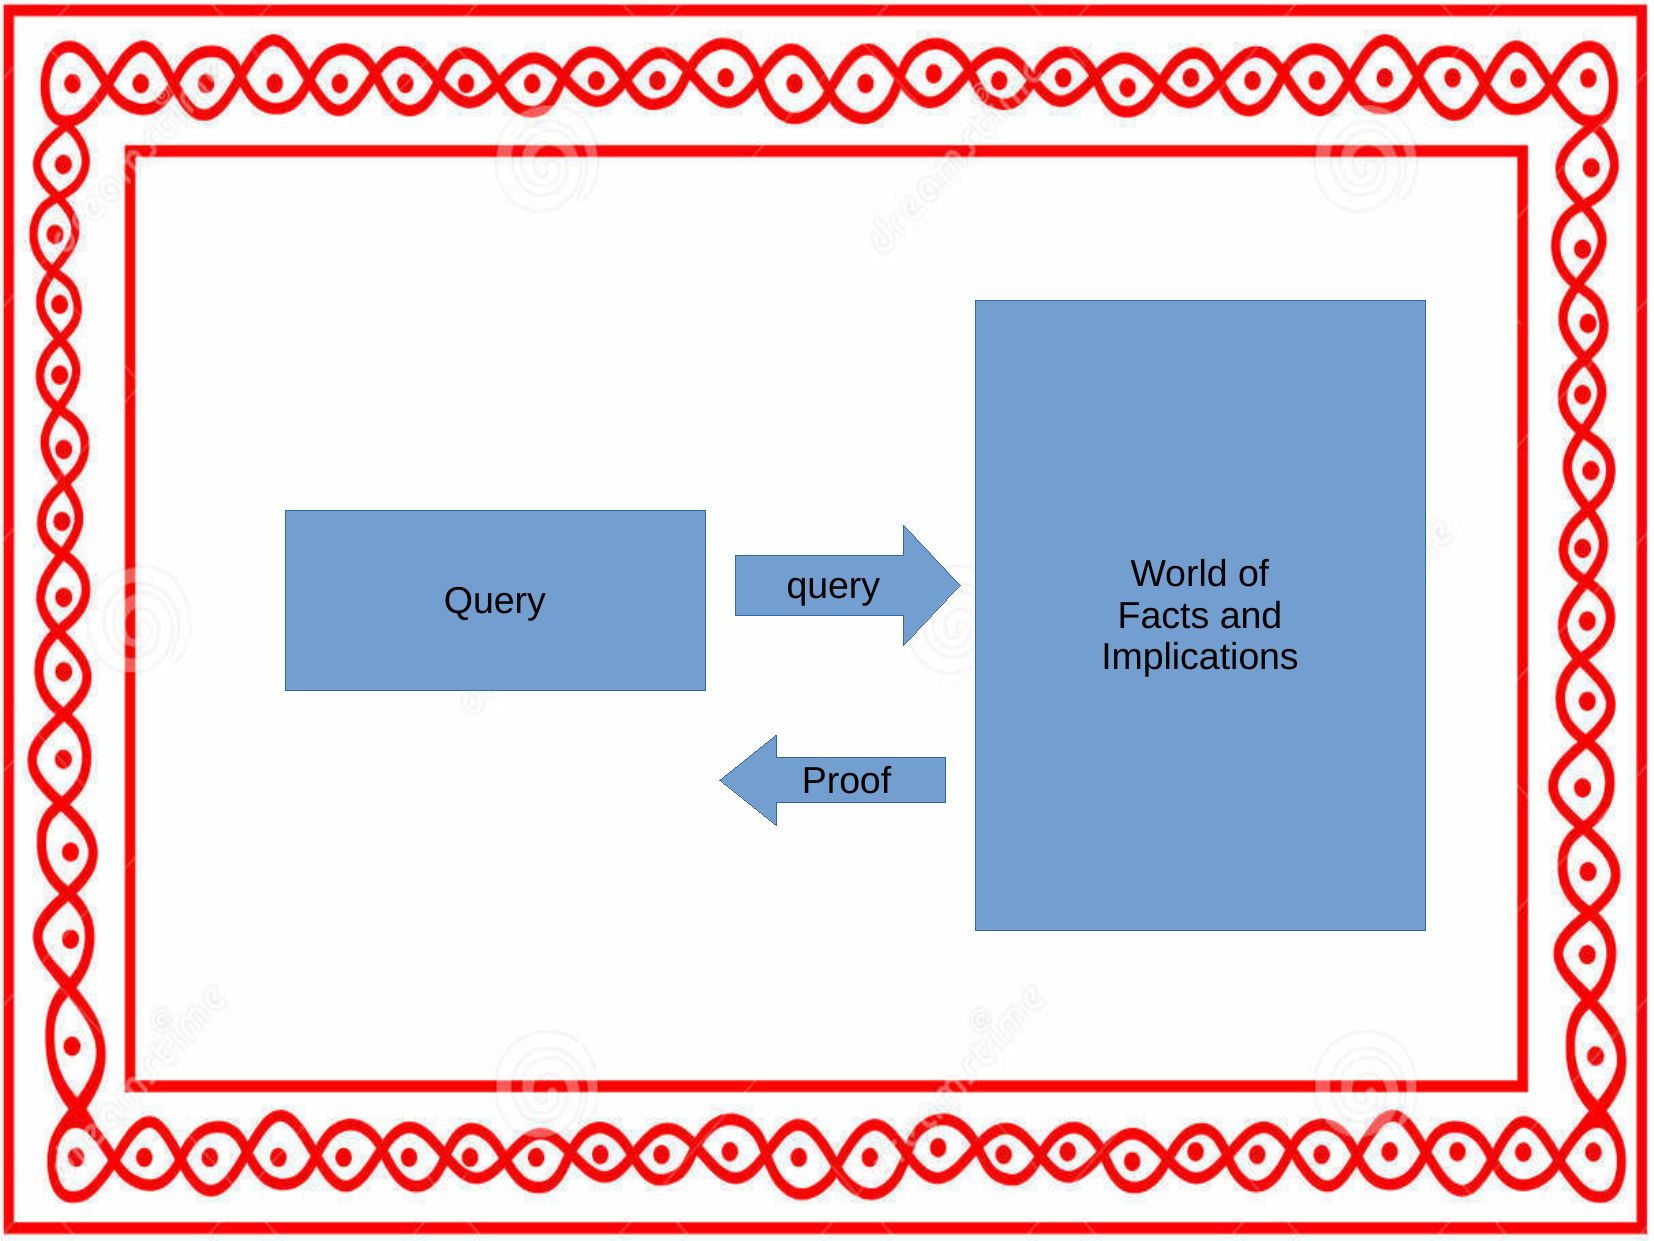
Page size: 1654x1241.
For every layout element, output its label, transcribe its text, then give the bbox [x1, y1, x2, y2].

text_box World of Facts and Implications [975, 300, 1426, 931]
picture [0, 0, 1654, 1241]
text_box Proof [719, 735, 946, 826]
text_box query [735, 525, 961, 646]
text_box Query [285, 510, 706, 691]
